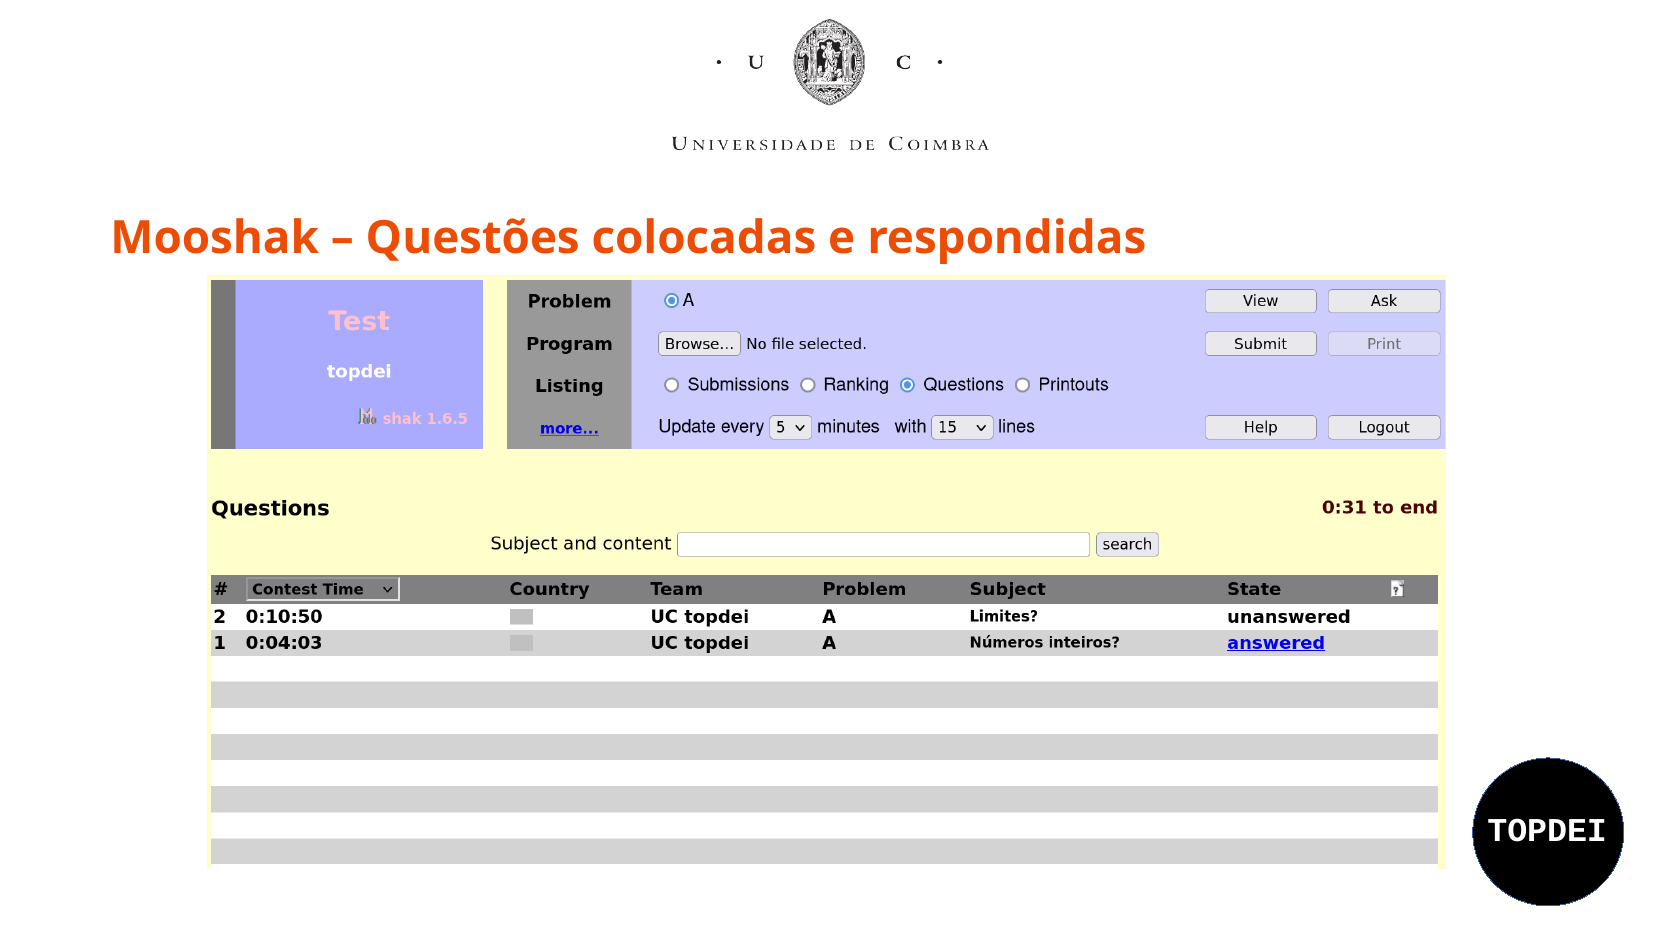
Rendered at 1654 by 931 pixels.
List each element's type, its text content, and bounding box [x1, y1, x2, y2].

text_box [1484, 871, 1613, 906]
text_box TOPDEI [1472, 806, 1628, 871]
picture [641, 0, 1013, 196]
text_box Mooshak – Questões colocadas e respondidas [95, 196, 1559, 826]
text_box [1559, 758, 1620, 806]
picture [207, 826, 1446, 869]
